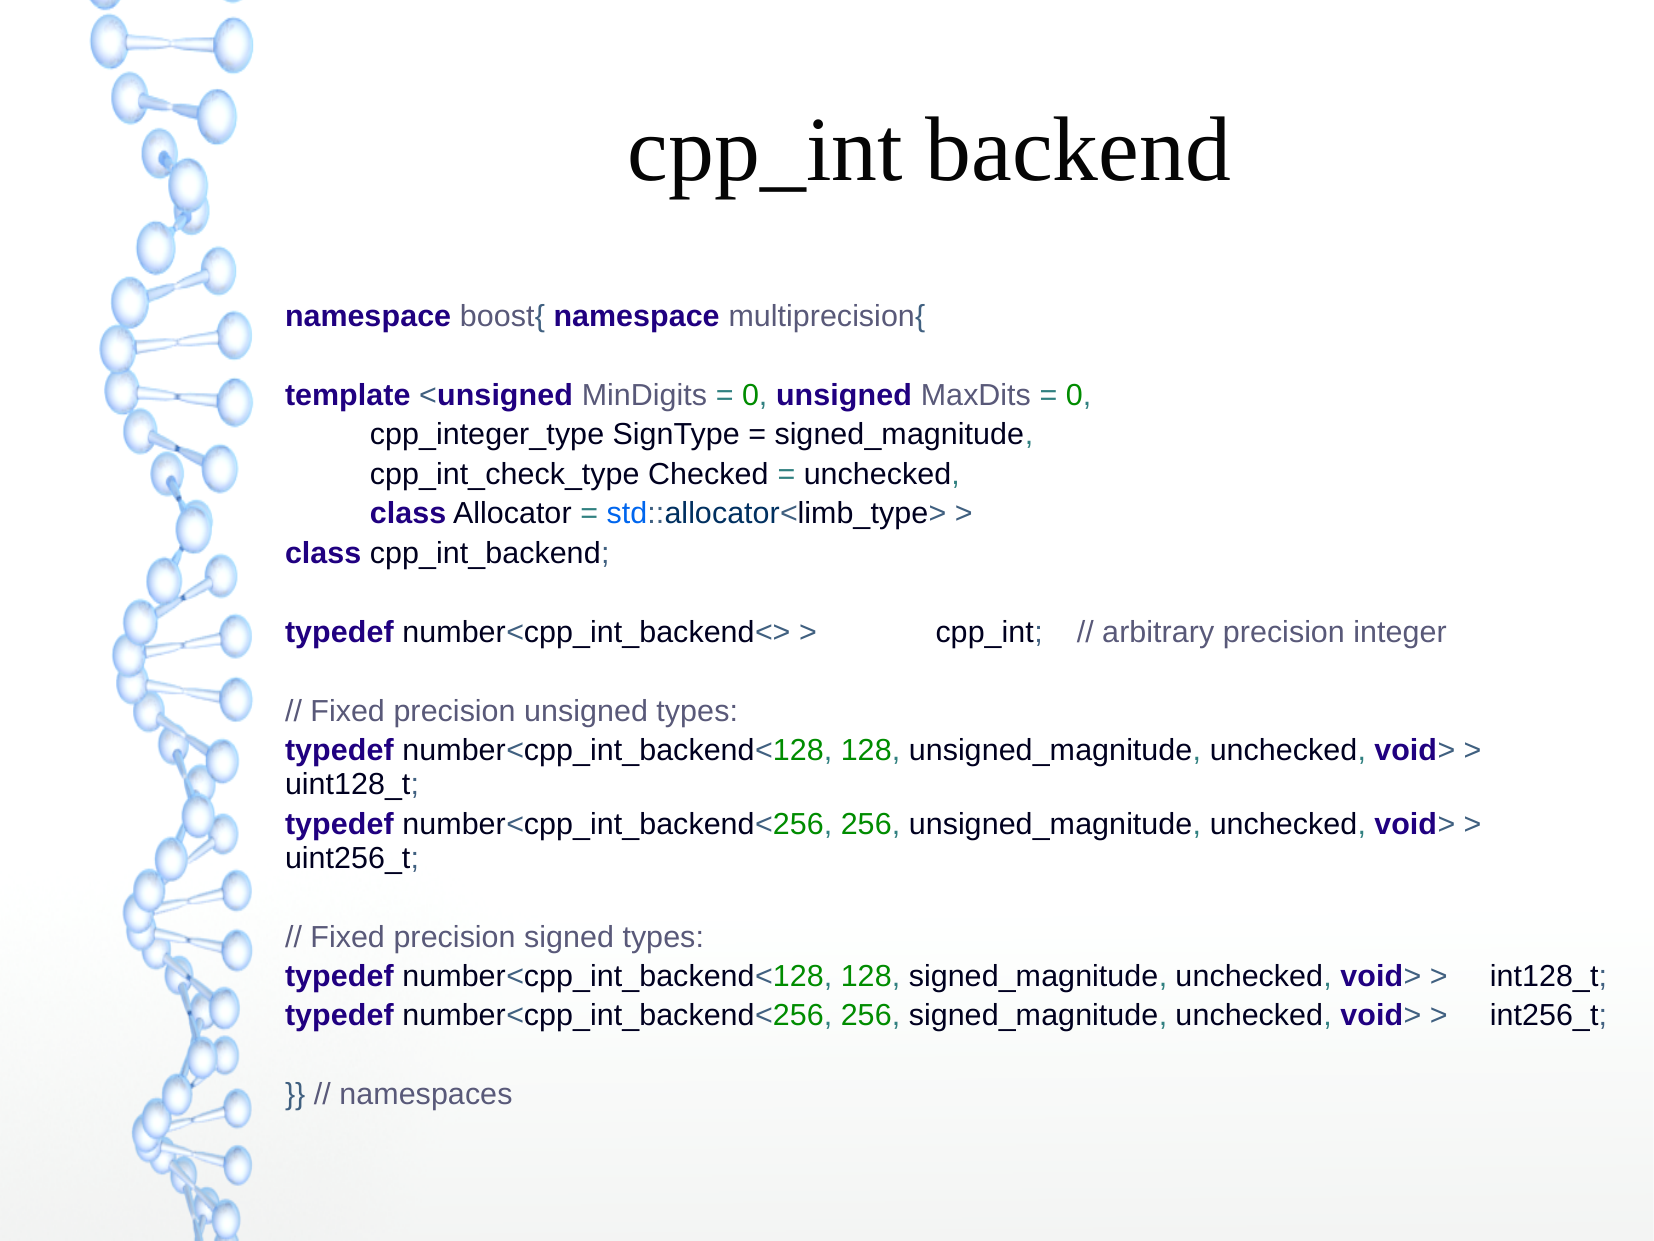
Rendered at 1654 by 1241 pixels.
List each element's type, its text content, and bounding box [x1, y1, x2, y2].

list namespace boost{ namespace multiprecision{ template <unsigned MinDigits = 0, unsigned MaxDits = 0, cpp_integer_type SignType = signed_magnitude, cpp_int_check_type Checked = unchecked, class Allocator = std::allocator<limb_type> > class cpp_int_backend; typedef number<cpp_int_backend<> > cpp_int; // arbitrary precision integer // Fixed precision unsigned types: typedef number<cpp_int_backend<128, 128, unsigned_magnitude, unchecked, void> > uint128_t; typedef number<cpp_int_backend<256, 256, unsigned_magnitude, unchecked, void> > uint256_t; // Fixed precision signed types: typedef number<cpp_int_backend<128, 128, signed_magnitude, unchecked, void> > int128_t; typedef number<cpp_int_backend<256, 256, signed_magnitude, unchecked, void> > int256_t; }} // namespaces [285, 299, 1621, 1171]
picture [0, 0, 1654, 1241]
title cpp_int backend [265, 47, 1595, 252]
